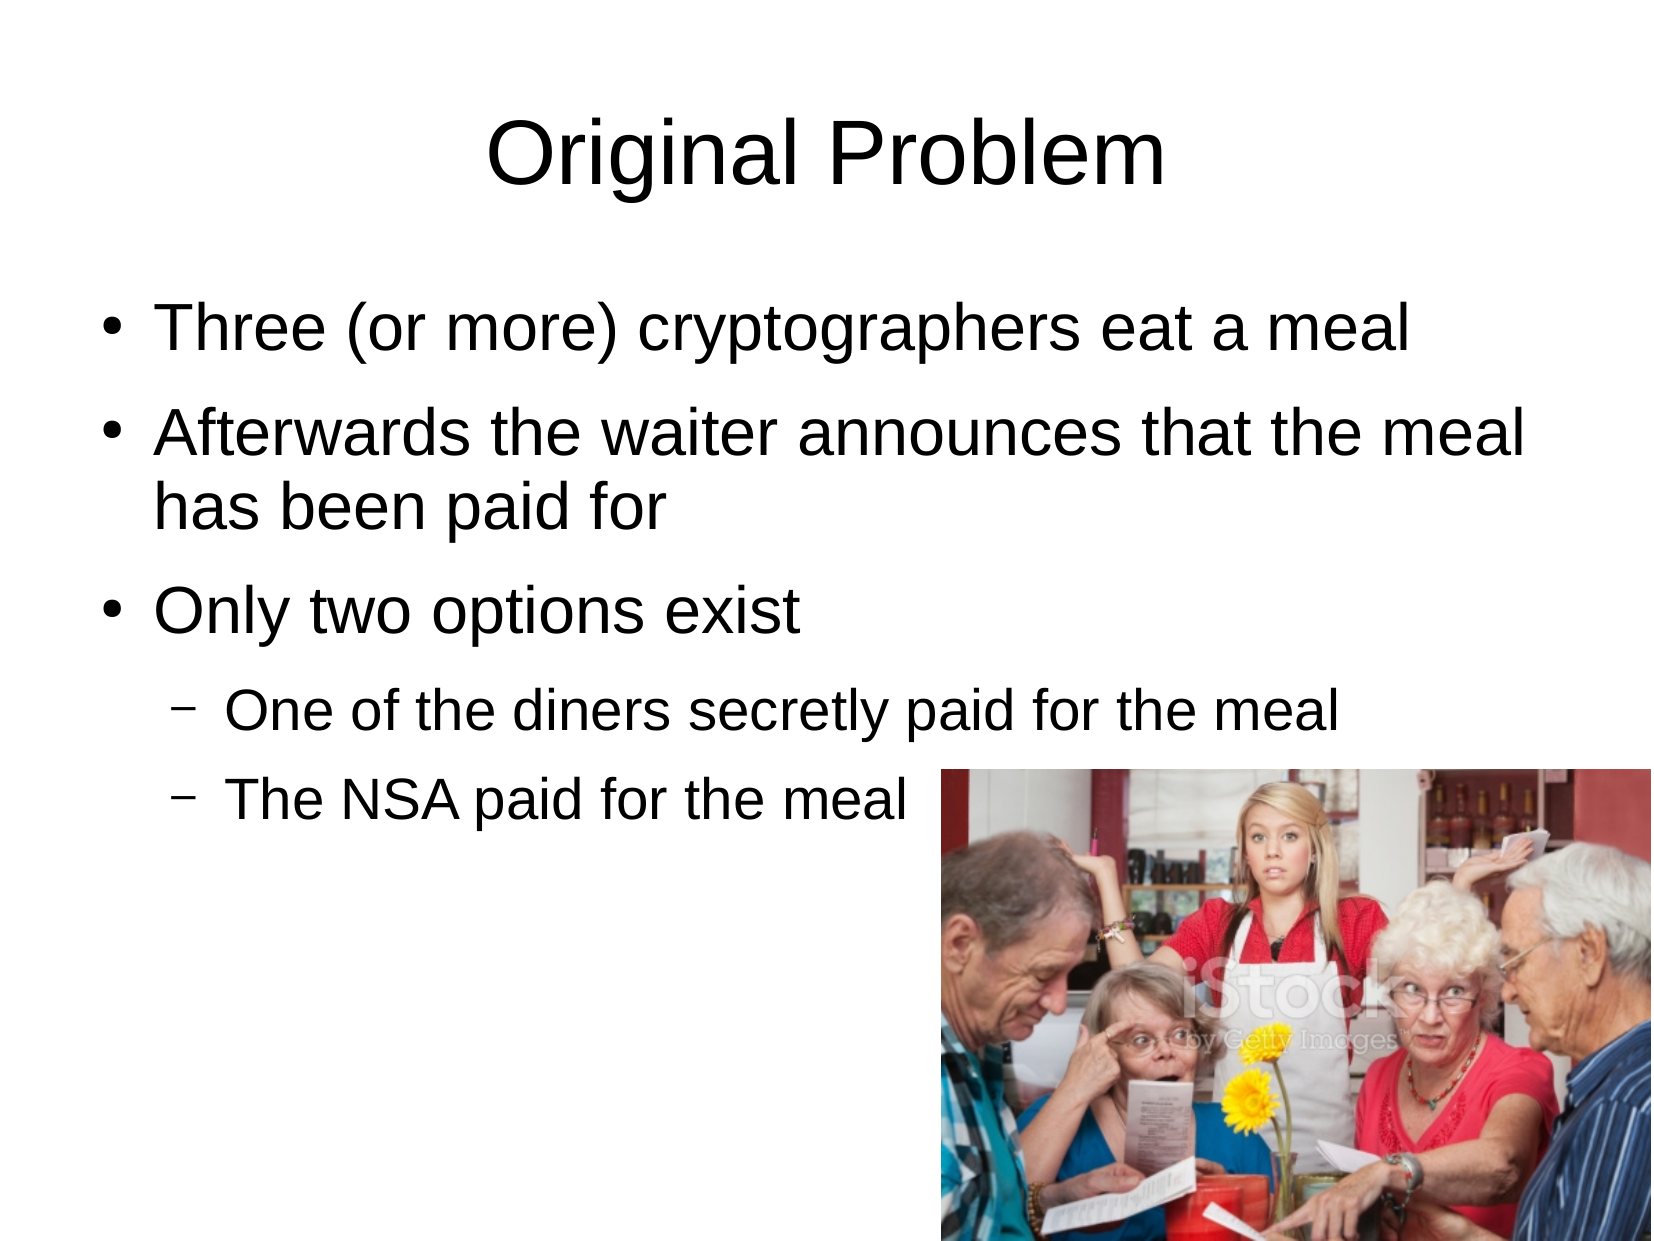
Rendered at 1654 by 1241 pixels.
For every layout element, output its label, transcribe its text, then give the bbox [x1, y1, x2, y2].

picture [941, 769, 1651, 1241]
list Three (or more) cryptographers eat a meal Afterwards the waiter announces that the meal has been paid for Only two options exist One of the diners secretly paid for the meal The NSA paid for the meal [82, 290, 1571, 1010]
title Original Problem [82, 49, 1571, 257]
